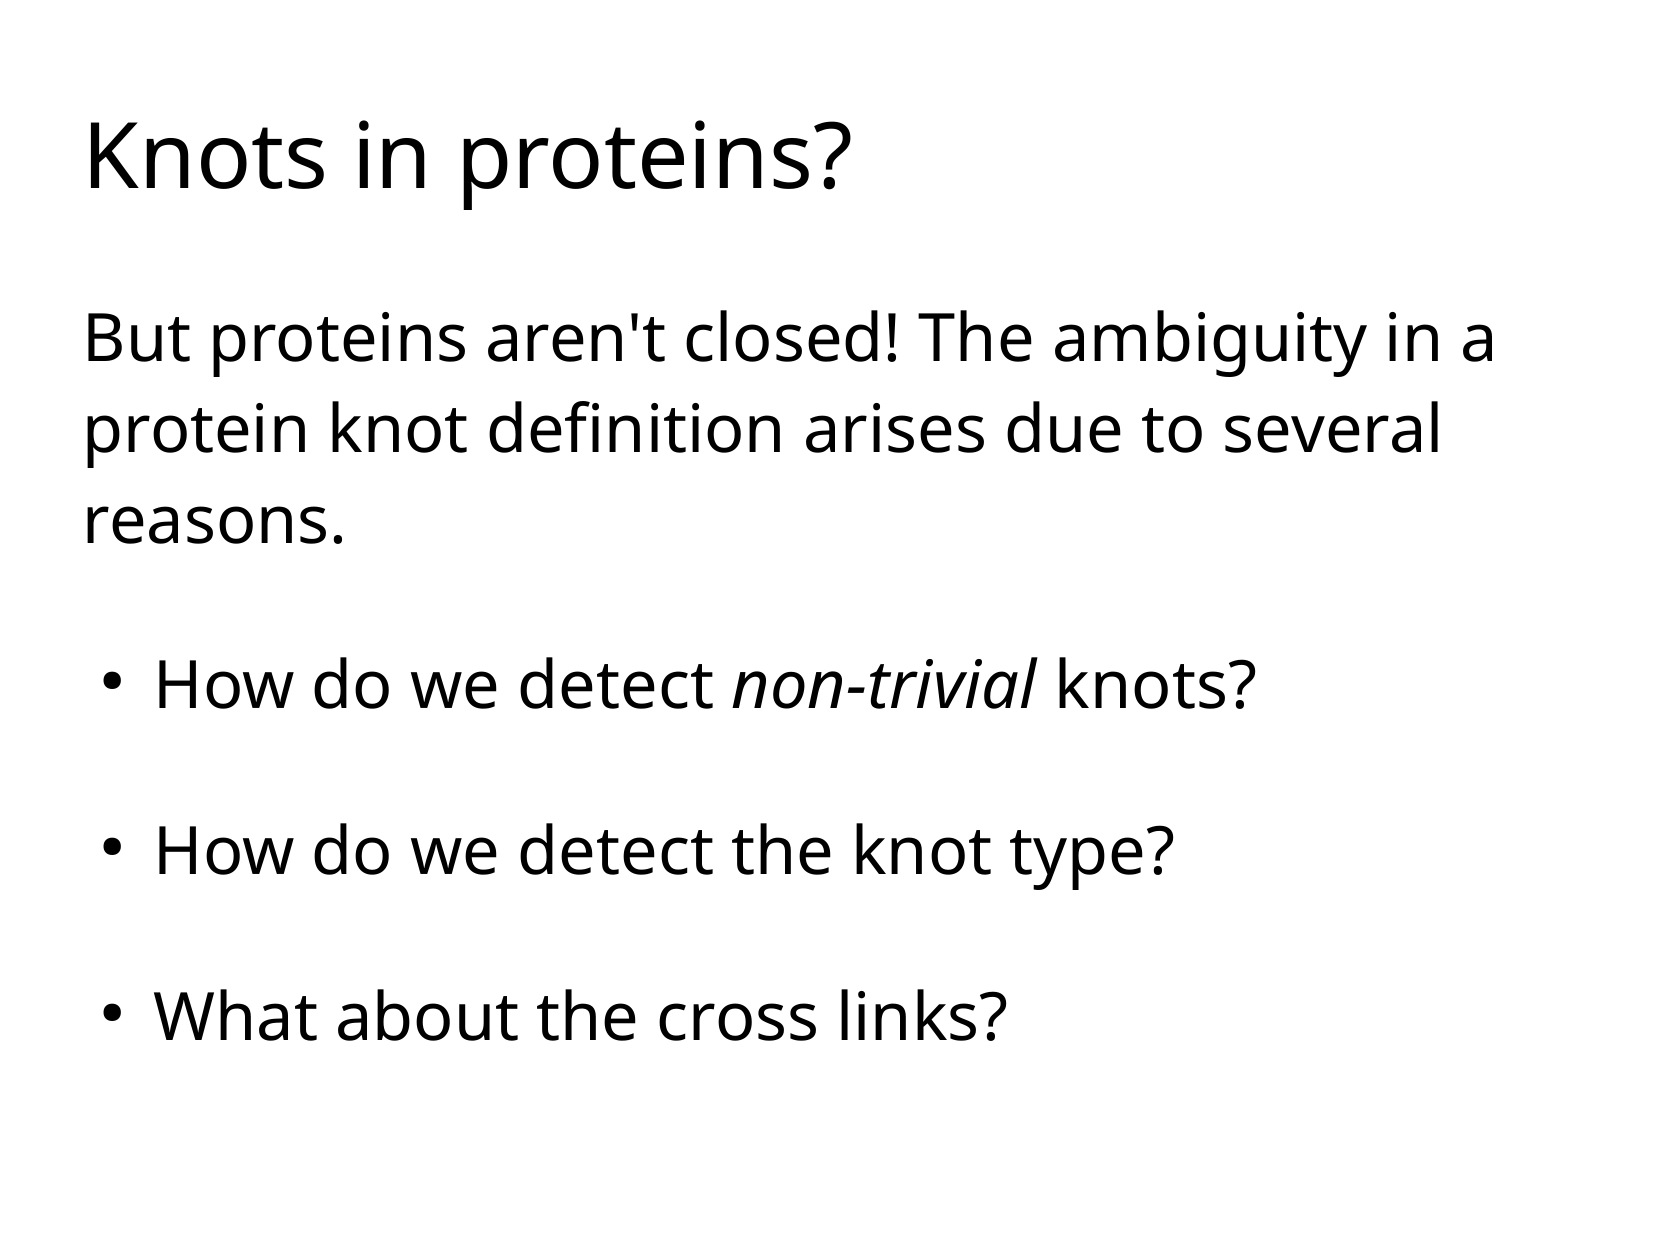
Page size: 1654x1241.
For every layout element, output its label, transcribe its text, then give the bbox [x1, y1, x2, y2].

list But proteins aren't closed! The ambiguity in a protein knot definition arises due to several reasons. How do we detect non-trivial knots? How do we detect the knot type? What about the cross links? [82, 290, 1571, 1156]
title Knots in proteins? [82, 49, 1571, 257]
